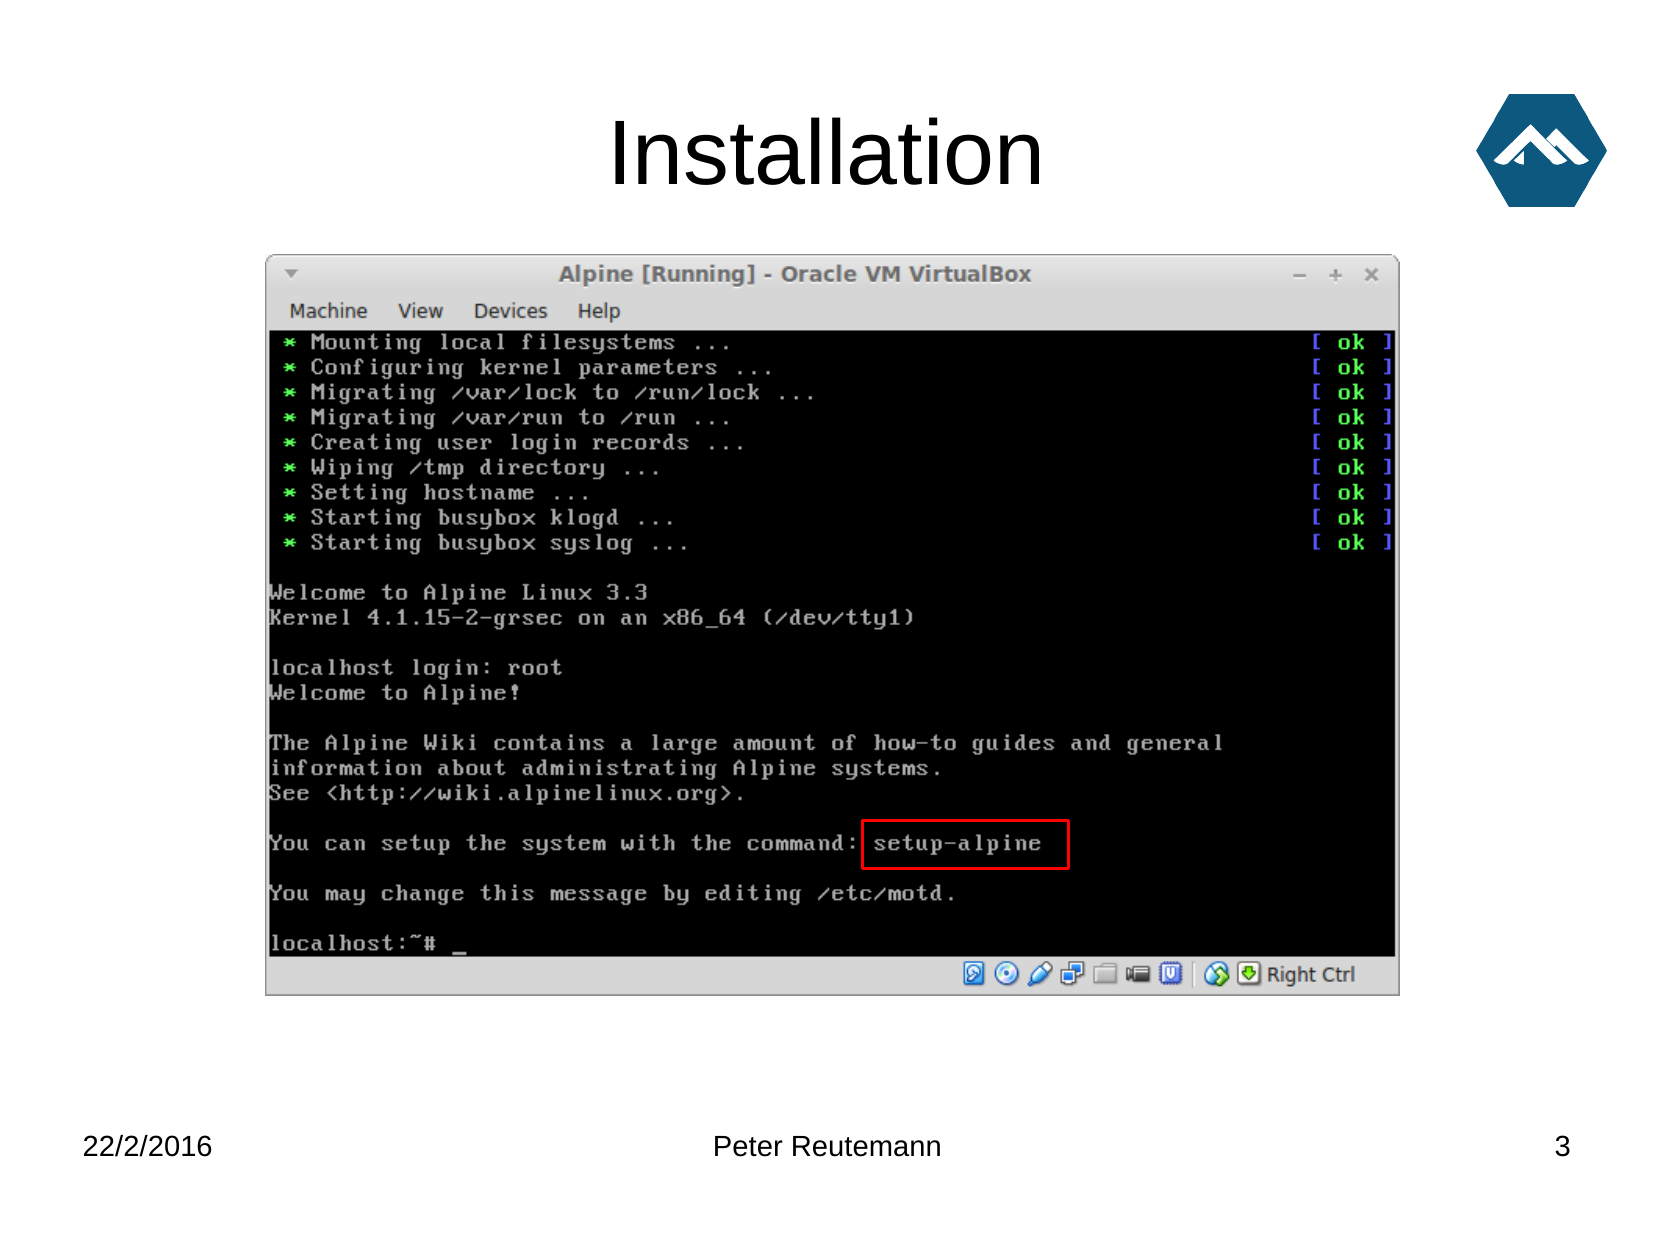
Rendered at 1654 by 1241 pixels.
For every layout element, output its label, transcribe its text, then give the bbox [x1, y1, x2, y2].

picture [265, 254, 1400, 996]
picture [1476, 94, 1607, 207]
title Installation [82, 49, 1571, 257]
